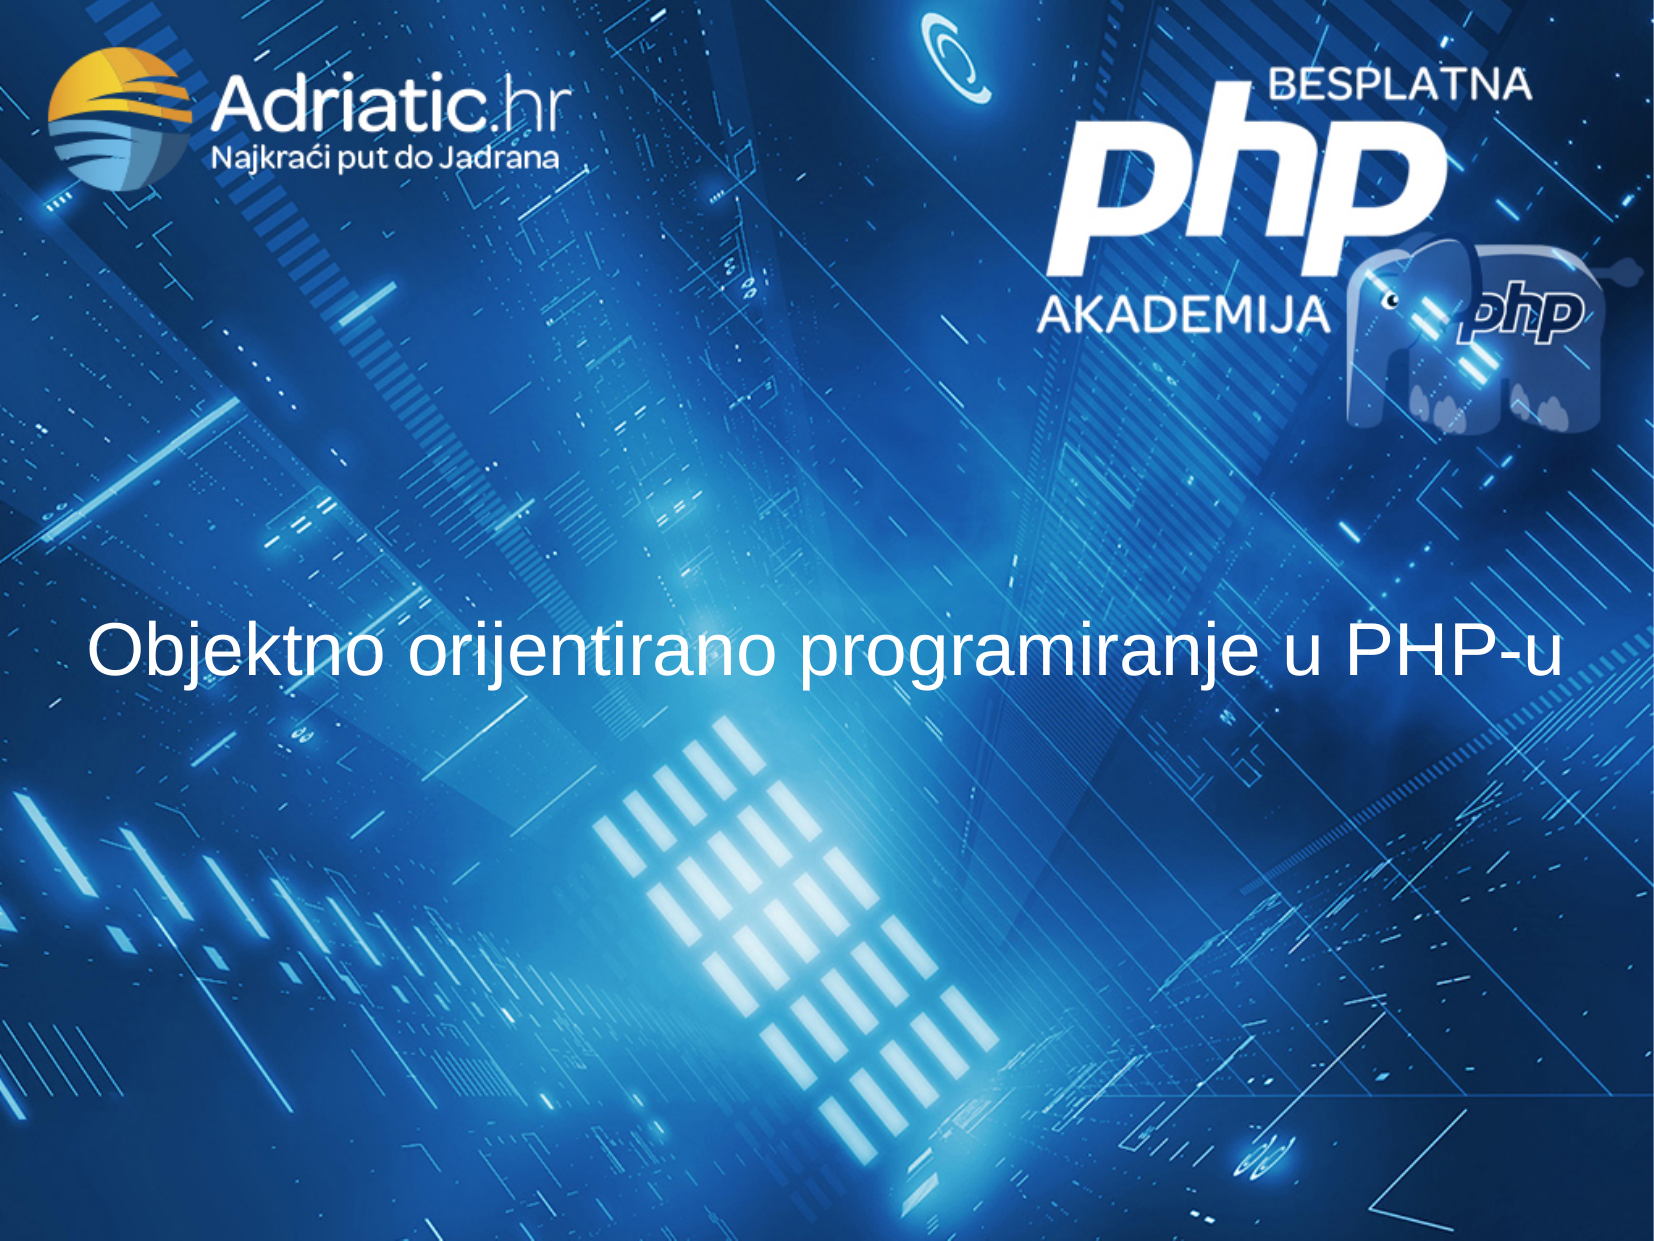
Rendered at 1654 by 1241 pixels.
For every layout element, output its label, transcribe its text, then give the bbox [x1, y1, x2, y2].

subtitle Objektno orijentirano programiranje u PHP-u [82, 290, 1571, 1010]
picture [0, 0, 1654, 1241]
